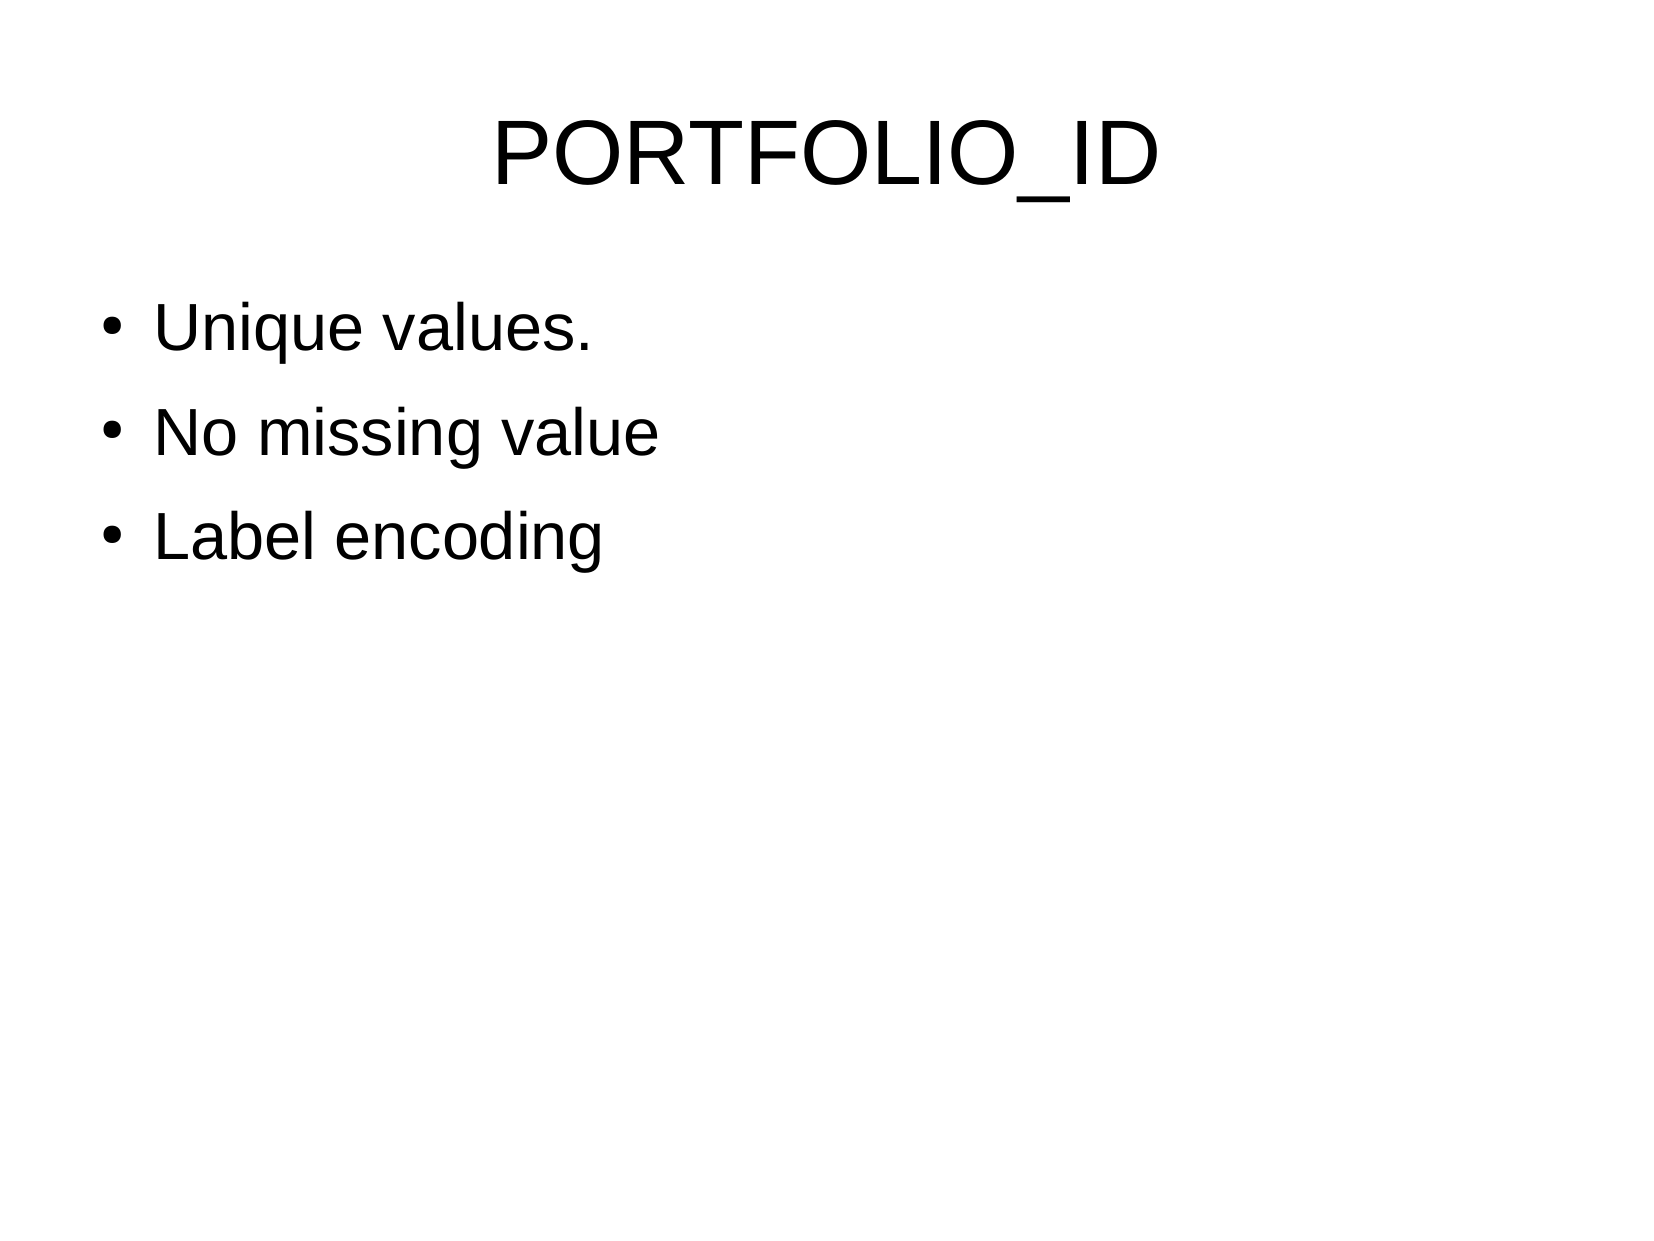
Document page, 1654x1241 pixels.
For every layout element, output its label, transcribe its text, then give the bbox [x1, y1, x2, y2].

title PORTFOLIO_ID [82, 49, 1571, 257]
list Unique values. No missing value Label encoding [82, 290, 1571, 1010]
